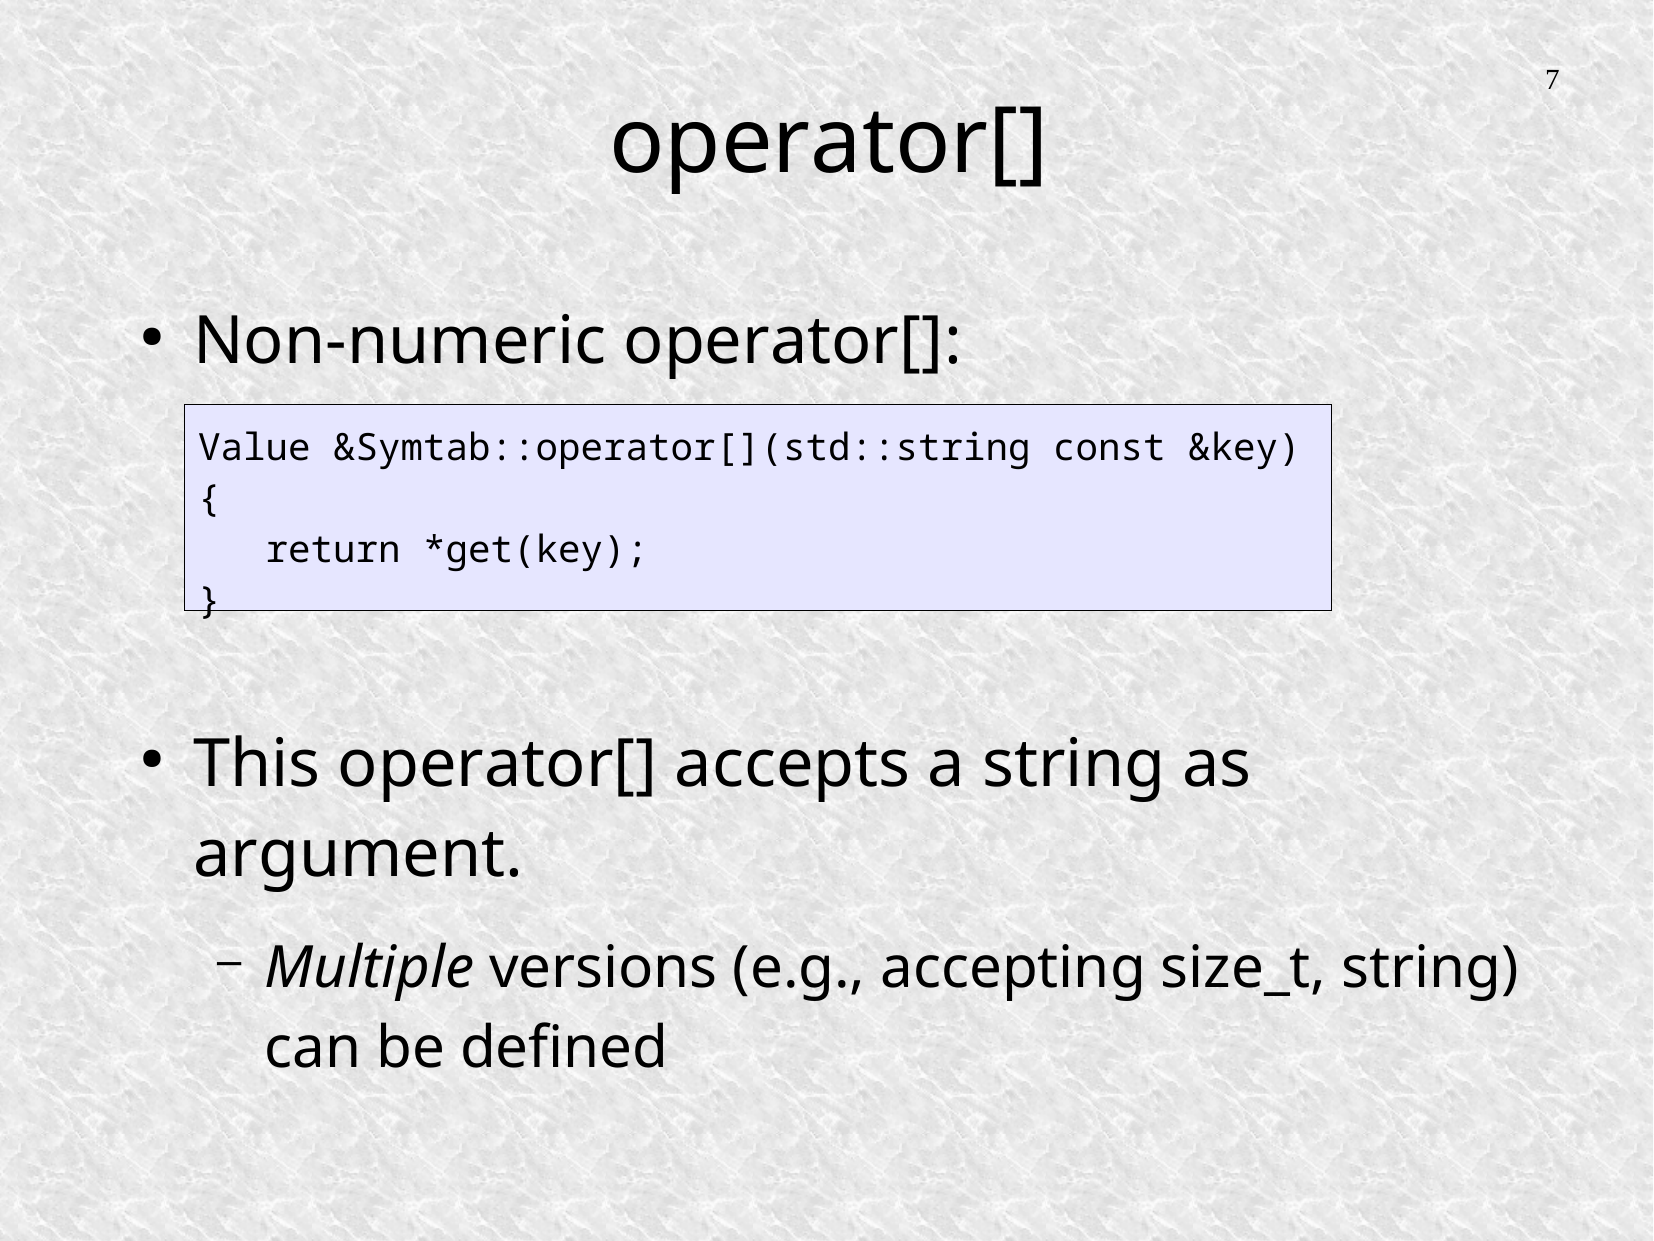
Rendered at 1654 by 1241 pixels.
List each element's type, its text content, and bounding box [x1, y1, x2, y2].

text_box Value &Symtab::operator[](std::string const &key) { return *get(key); } [198, 420, 1572, 900]
picture [0, 0, 1654, 1241]
list Non-numeric operator[]: This operator[] accepts a string as argument. Multiple versions (e.g., accepting size_t, string) can be defined [122, 292, 1535, 1075]
title operator[] [123, 33, 1536, 241]
